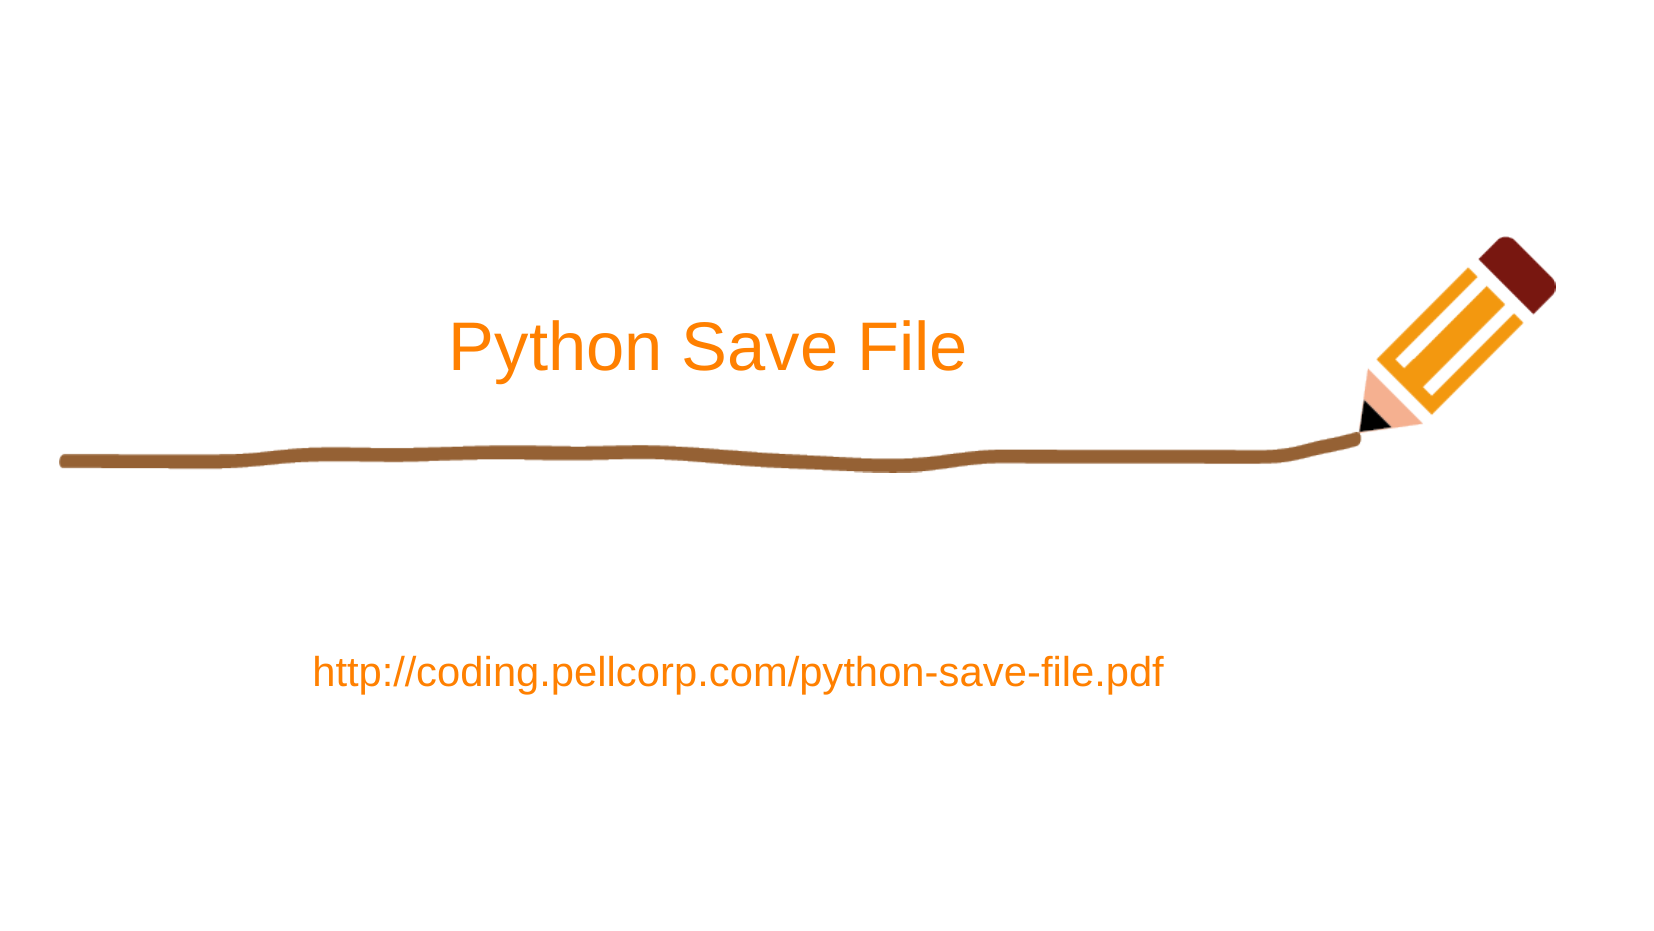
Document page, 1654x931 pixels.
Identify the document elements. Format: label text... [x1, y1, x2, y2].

title http://coding.pellcorp.com/python-save-file.pdf [118, 590, 1359, 753]
title Python Save File [88, 265, 1329, 429]
picture [59, 236, 1556, 473]
